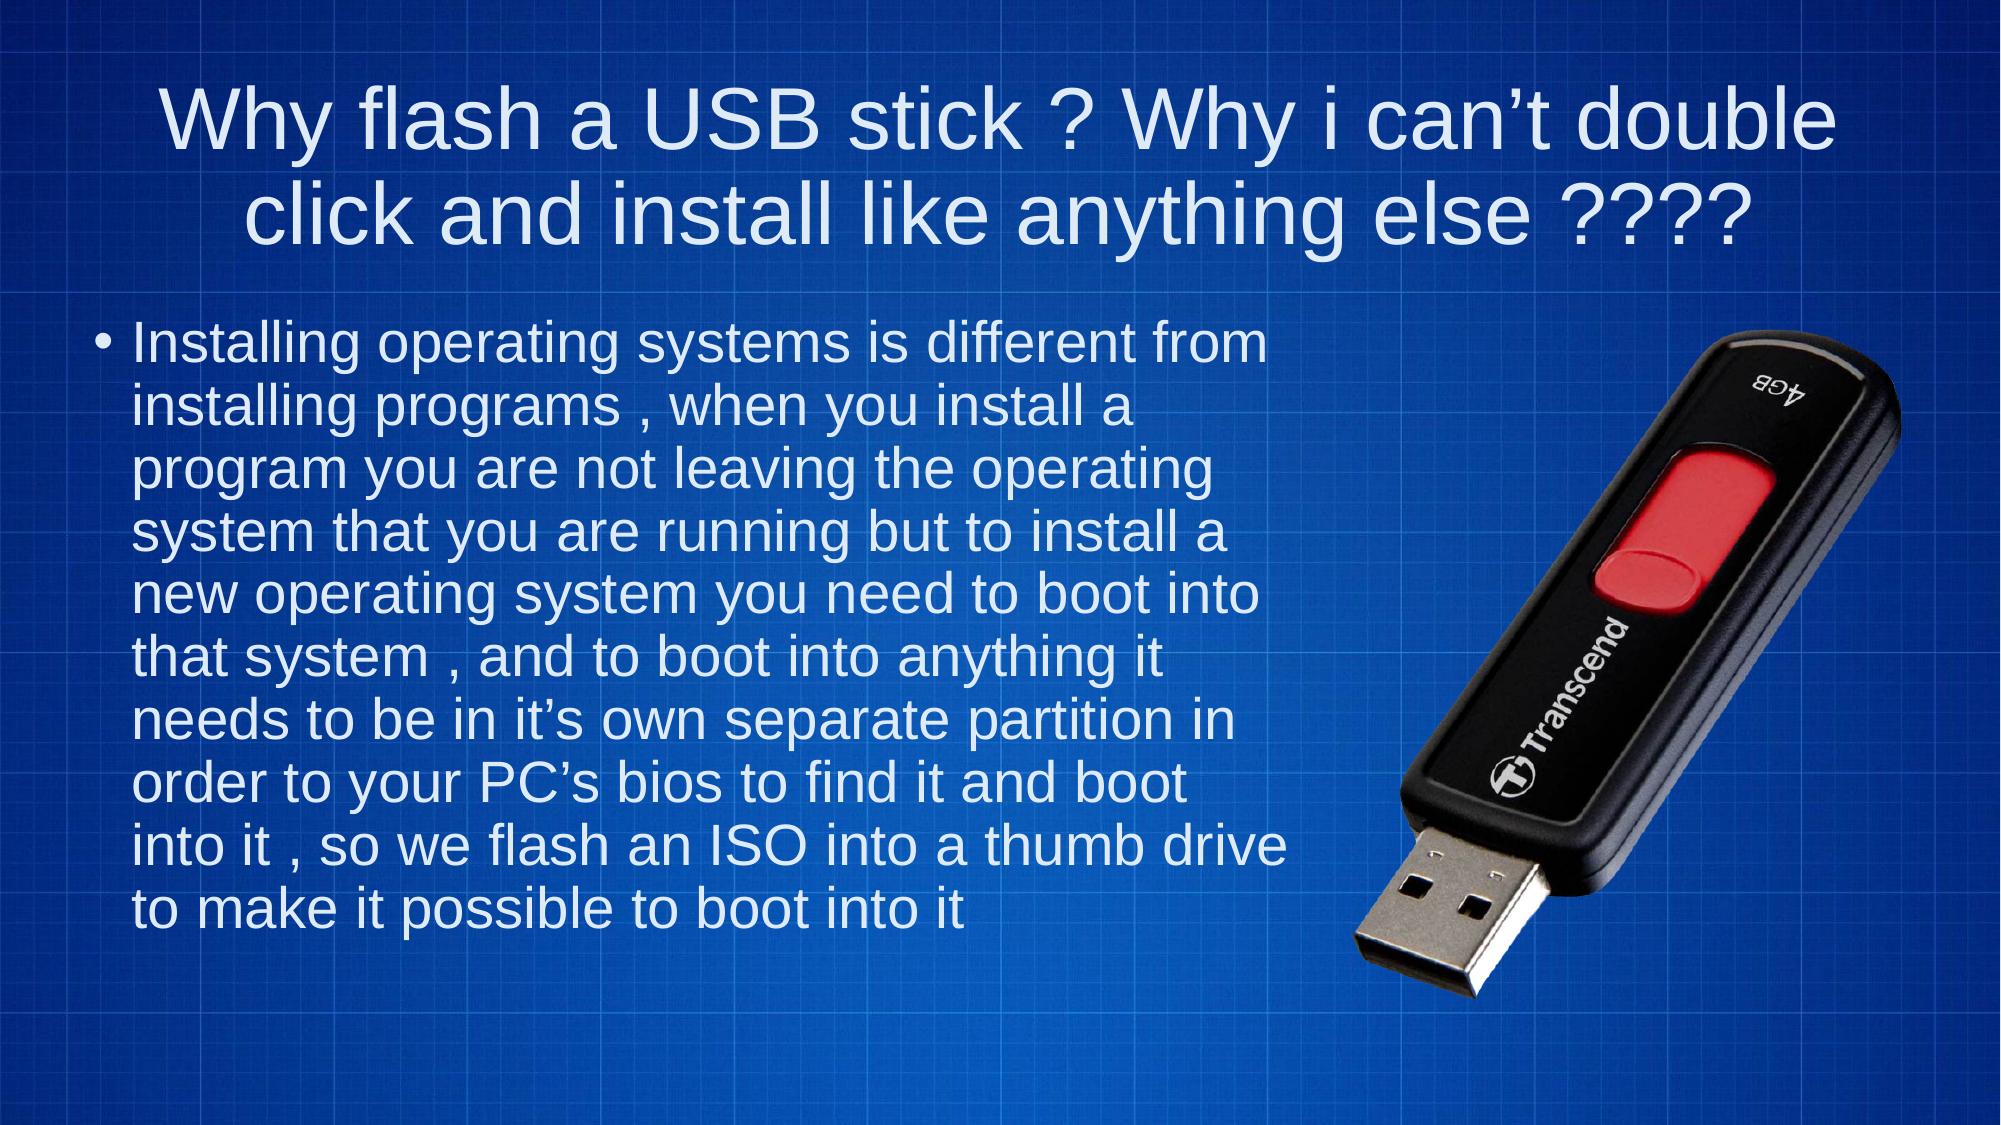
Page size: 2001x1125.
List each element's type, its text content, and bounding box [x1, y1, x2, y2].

title Why flash a USB stick ? Why i can’t double click and install like anything else ???? [137, 59, 1863, 278]
picture [0, 0, 2001, 1125]
list Installing operating systems is different from installing programs , when you install a program you are not leaving the operating system that you are running but to install a new operating system you need to boot into that system , and to boot into anything it needs to be in it’s own separate partition in order to your PC’s bios to find it and boot into it , so we flash an ISO into a thumb drive to make it possible to boot into it [79, 304, 1313, 1088]
